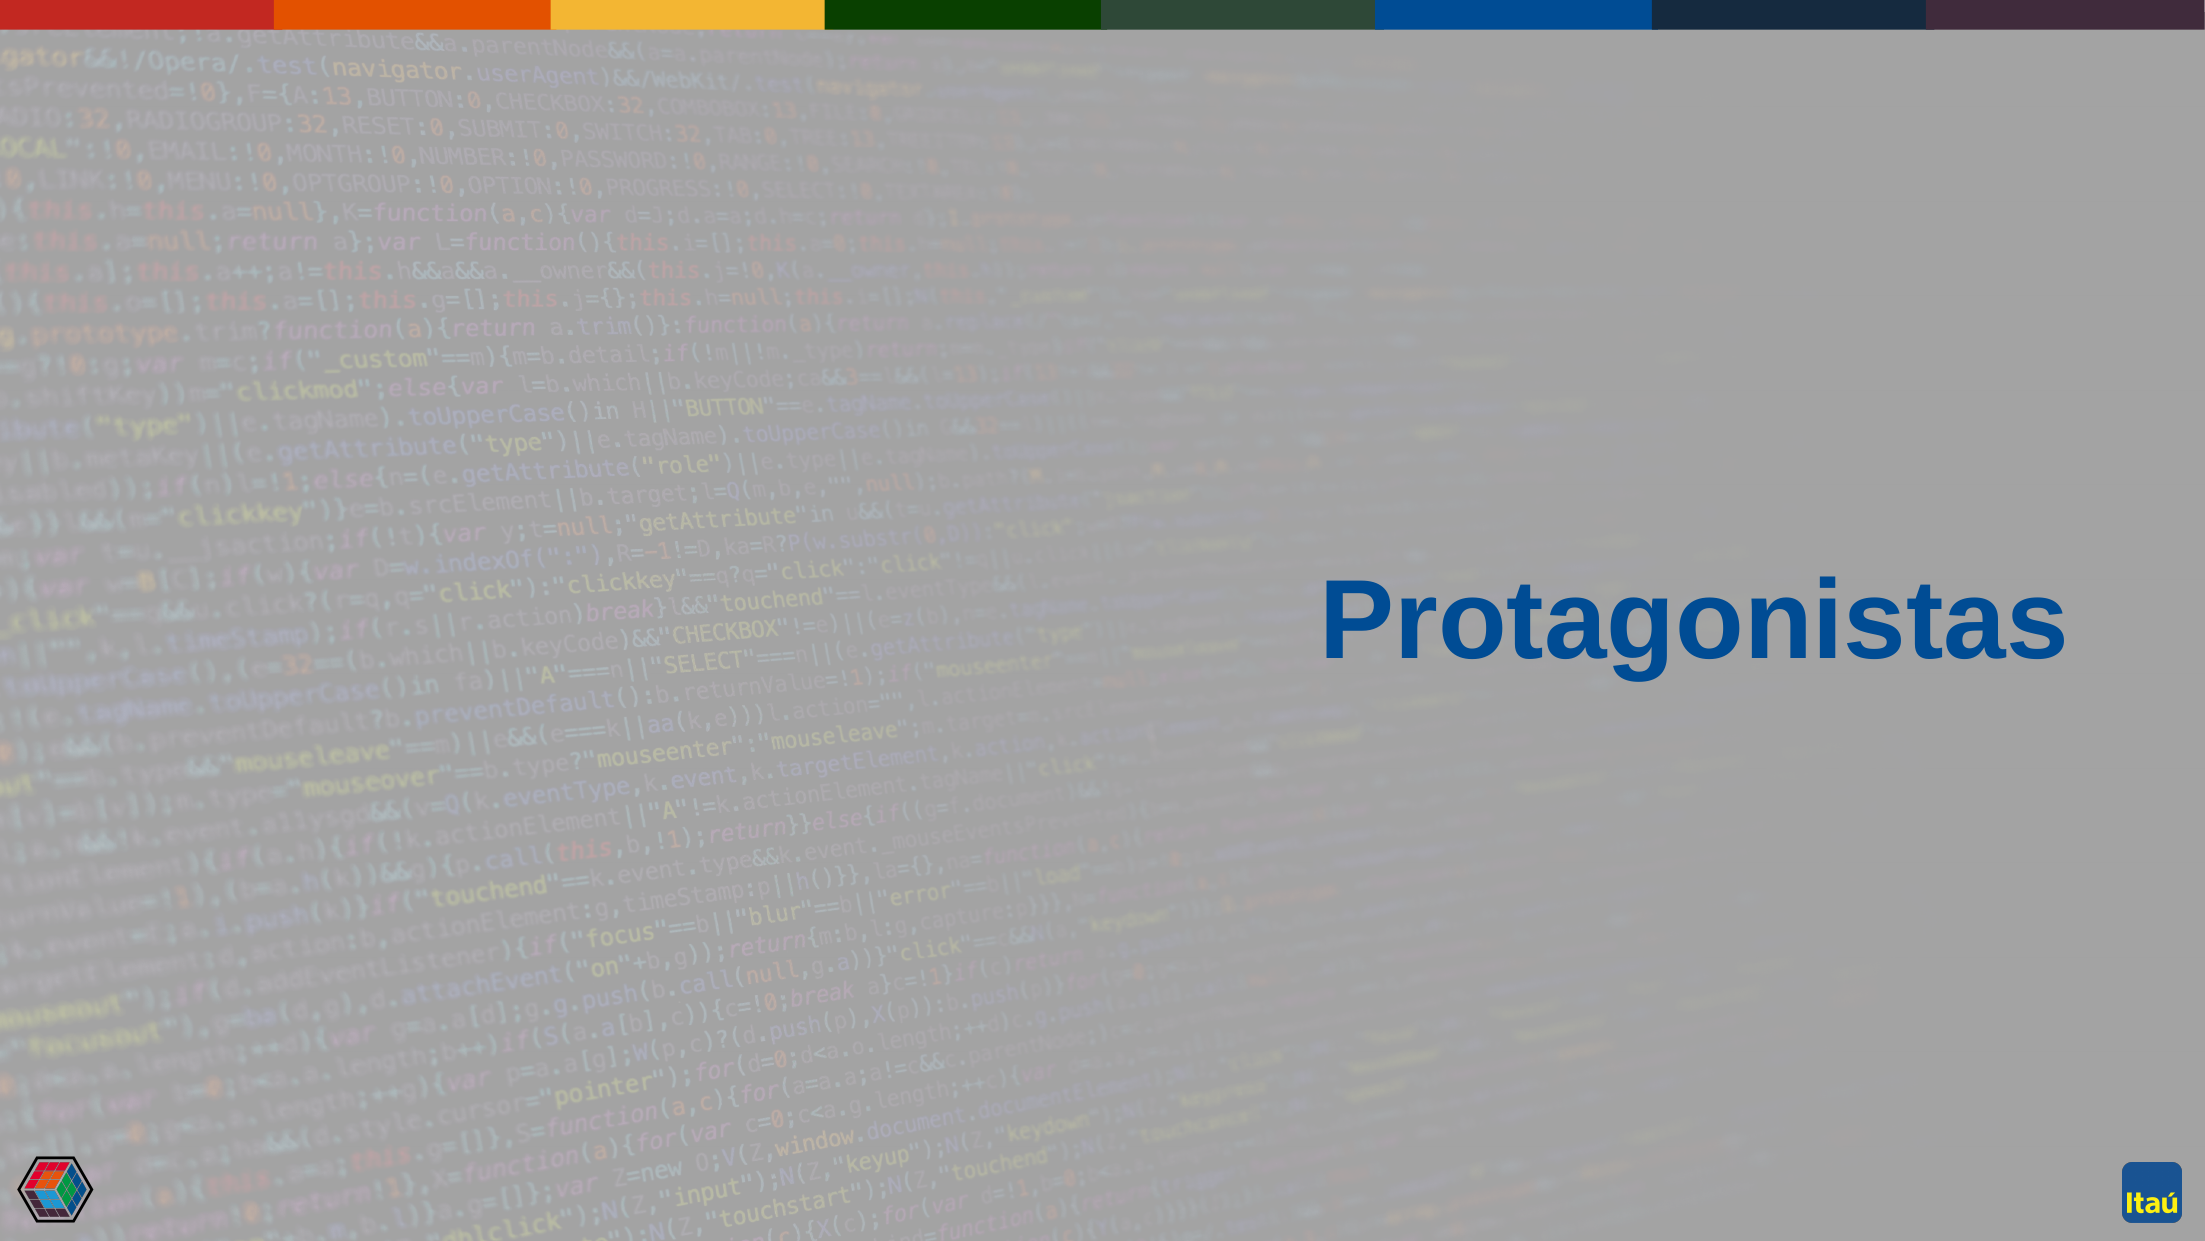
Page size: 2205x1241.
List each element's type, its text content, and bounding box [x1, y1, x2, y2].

picture [2122, 1162, 2182, 1223]
title Protagonistas [1235, 436, 2154, 804]
picture [15, 1149, 95, 1229]
